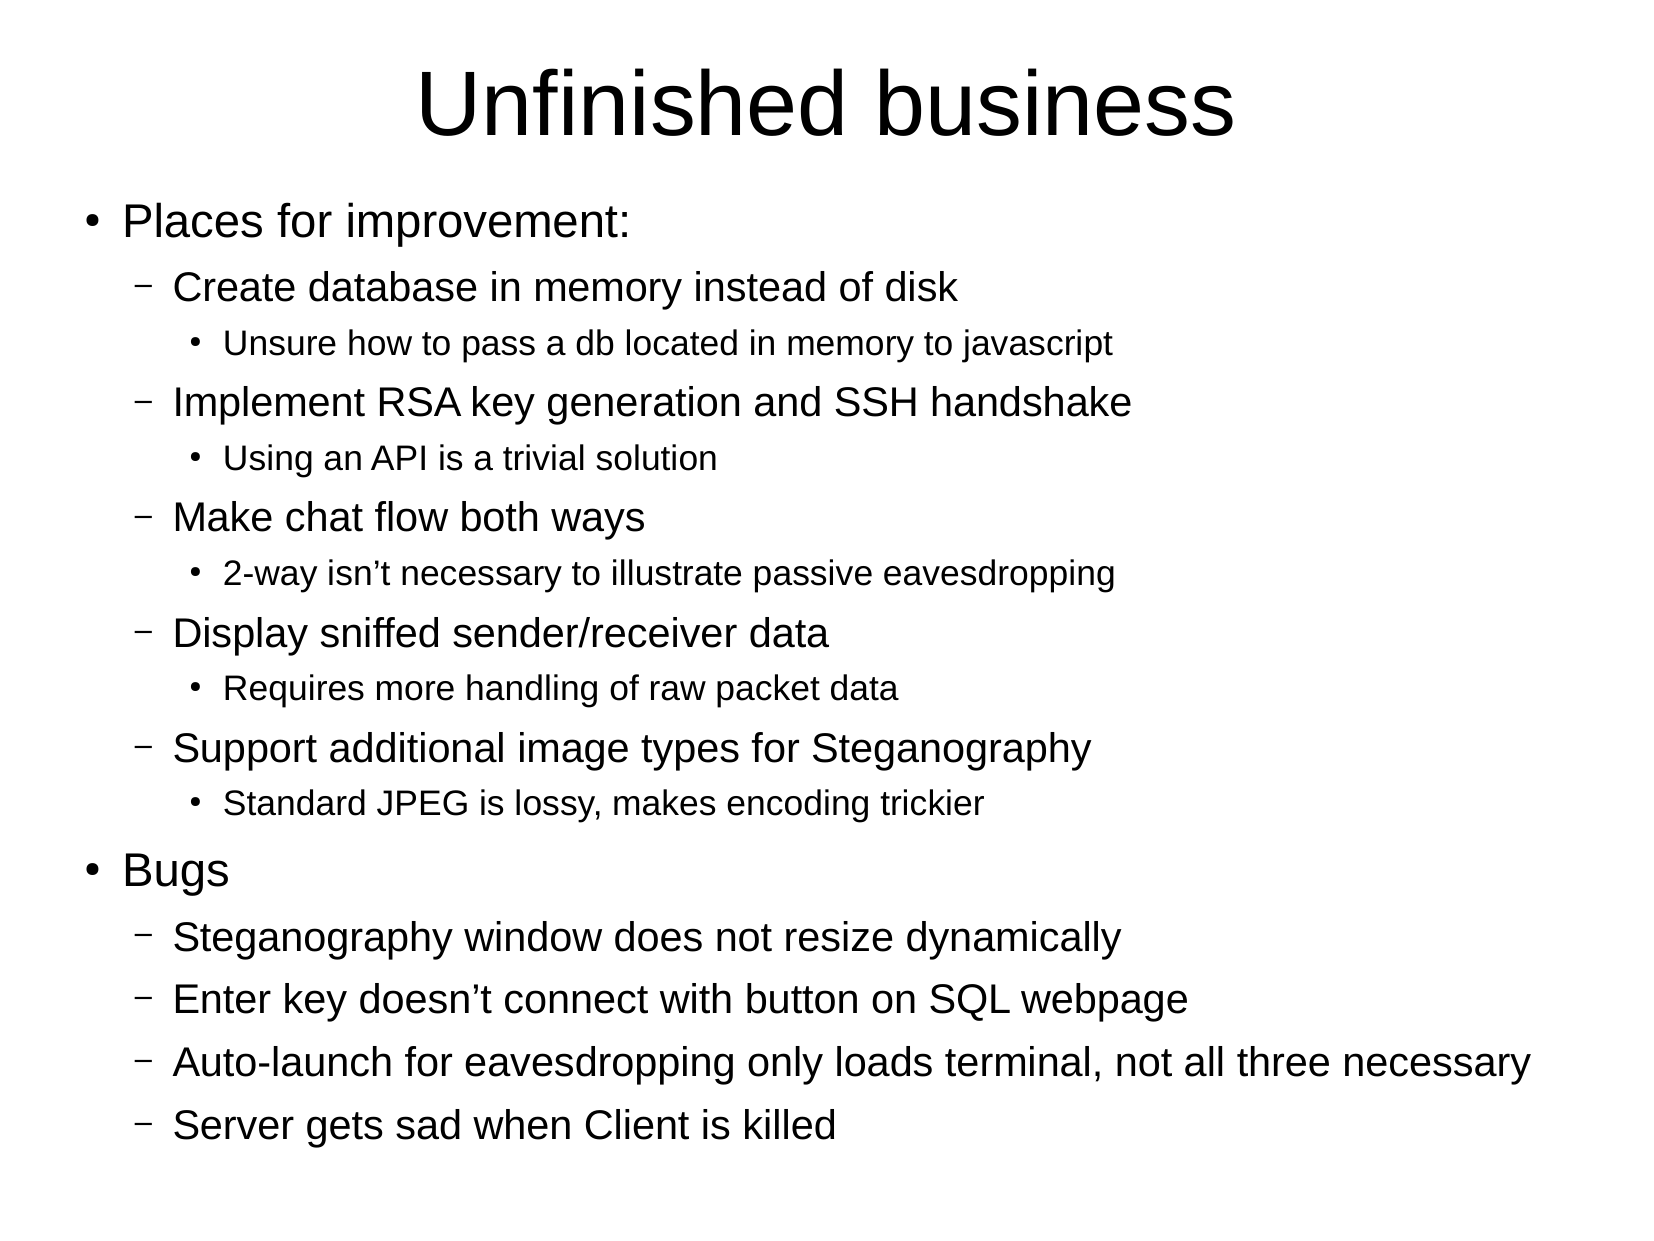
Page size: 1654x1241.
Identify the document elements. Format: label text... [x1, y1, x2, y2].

title Unfinished business [82, 0, 1571, 208]
list Places for improvement: Create database in memory instead of disk Unsure how to pass a db located in memory to javascript Implement RSA key generation and SSH handshake Using an API is a trivial solution Make chat flow both ways 2-way isn’t necessary to illustrate passive eavesdropping Display sniffed sender/receiver data Requires more handling of raw packet data Support additional image types for Steganography Standard JPEG is lossy, makes encoding trickier Bugs Steganography window does not resize dynamically Enter key doesn’t connect with button on SQL webpage Auto-launch for eavesdropping only loads terminal, not all three necessary Server gets sad when Client is killed [71, 195, 1561, 1156]
